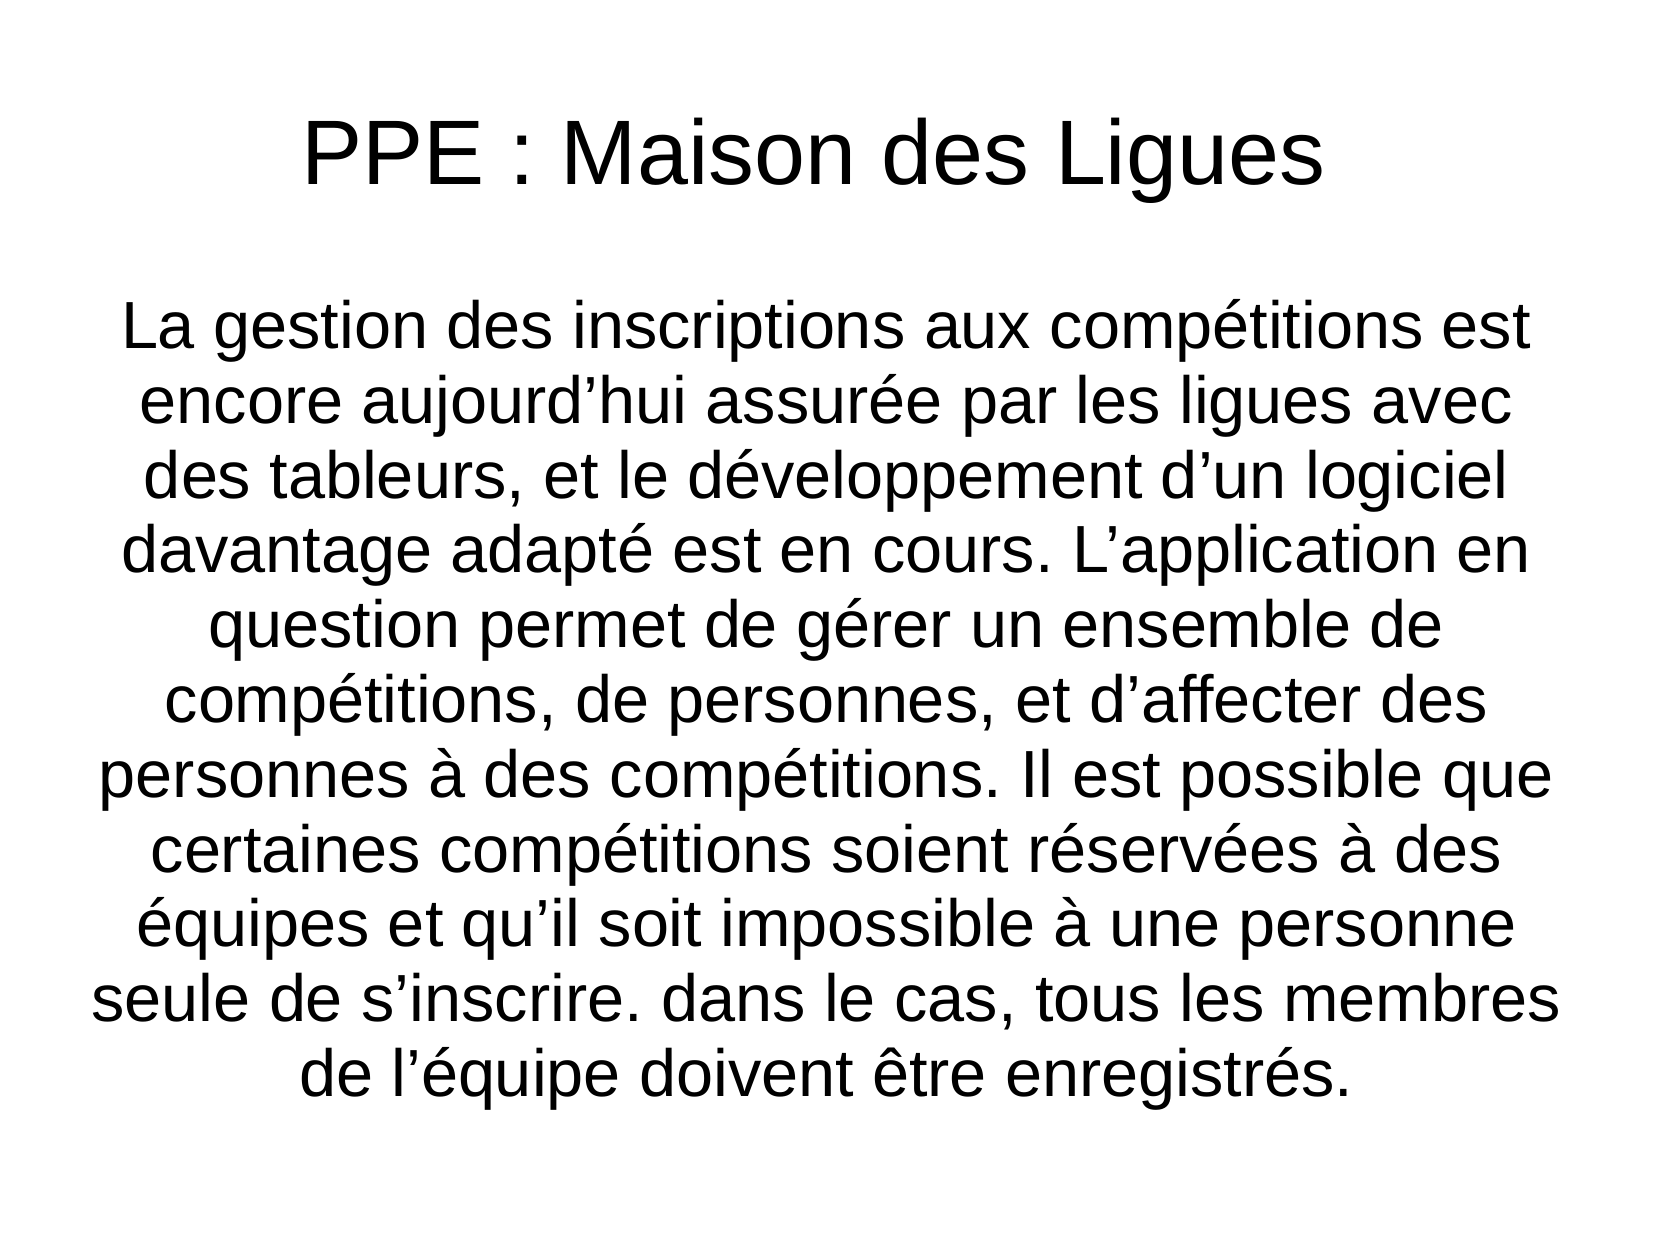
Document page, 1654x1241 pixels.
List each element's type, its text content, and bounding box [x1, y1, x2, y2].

subtitle La gestion des inscriptions aux compétitions est encore aujourd’hui assurée par les ligues avec des tableurs, et le développement d’un logiciel davantage adapté est en cours. L’application en question permet de gérer un ensemble de compétitions, de personnes, et d’affecter des personnes à des compétitions. Il est possible que certaines compétitions soient réservées à des équipes et qu’il soit impossible à une personne seule de s’inscrire. dans le cas, tous les membres de l’équipe doivent être enregistrés. [82, 288, 1571, 1111]
title PPE : Maison des Ligues [82, 49, 1571, 257]
